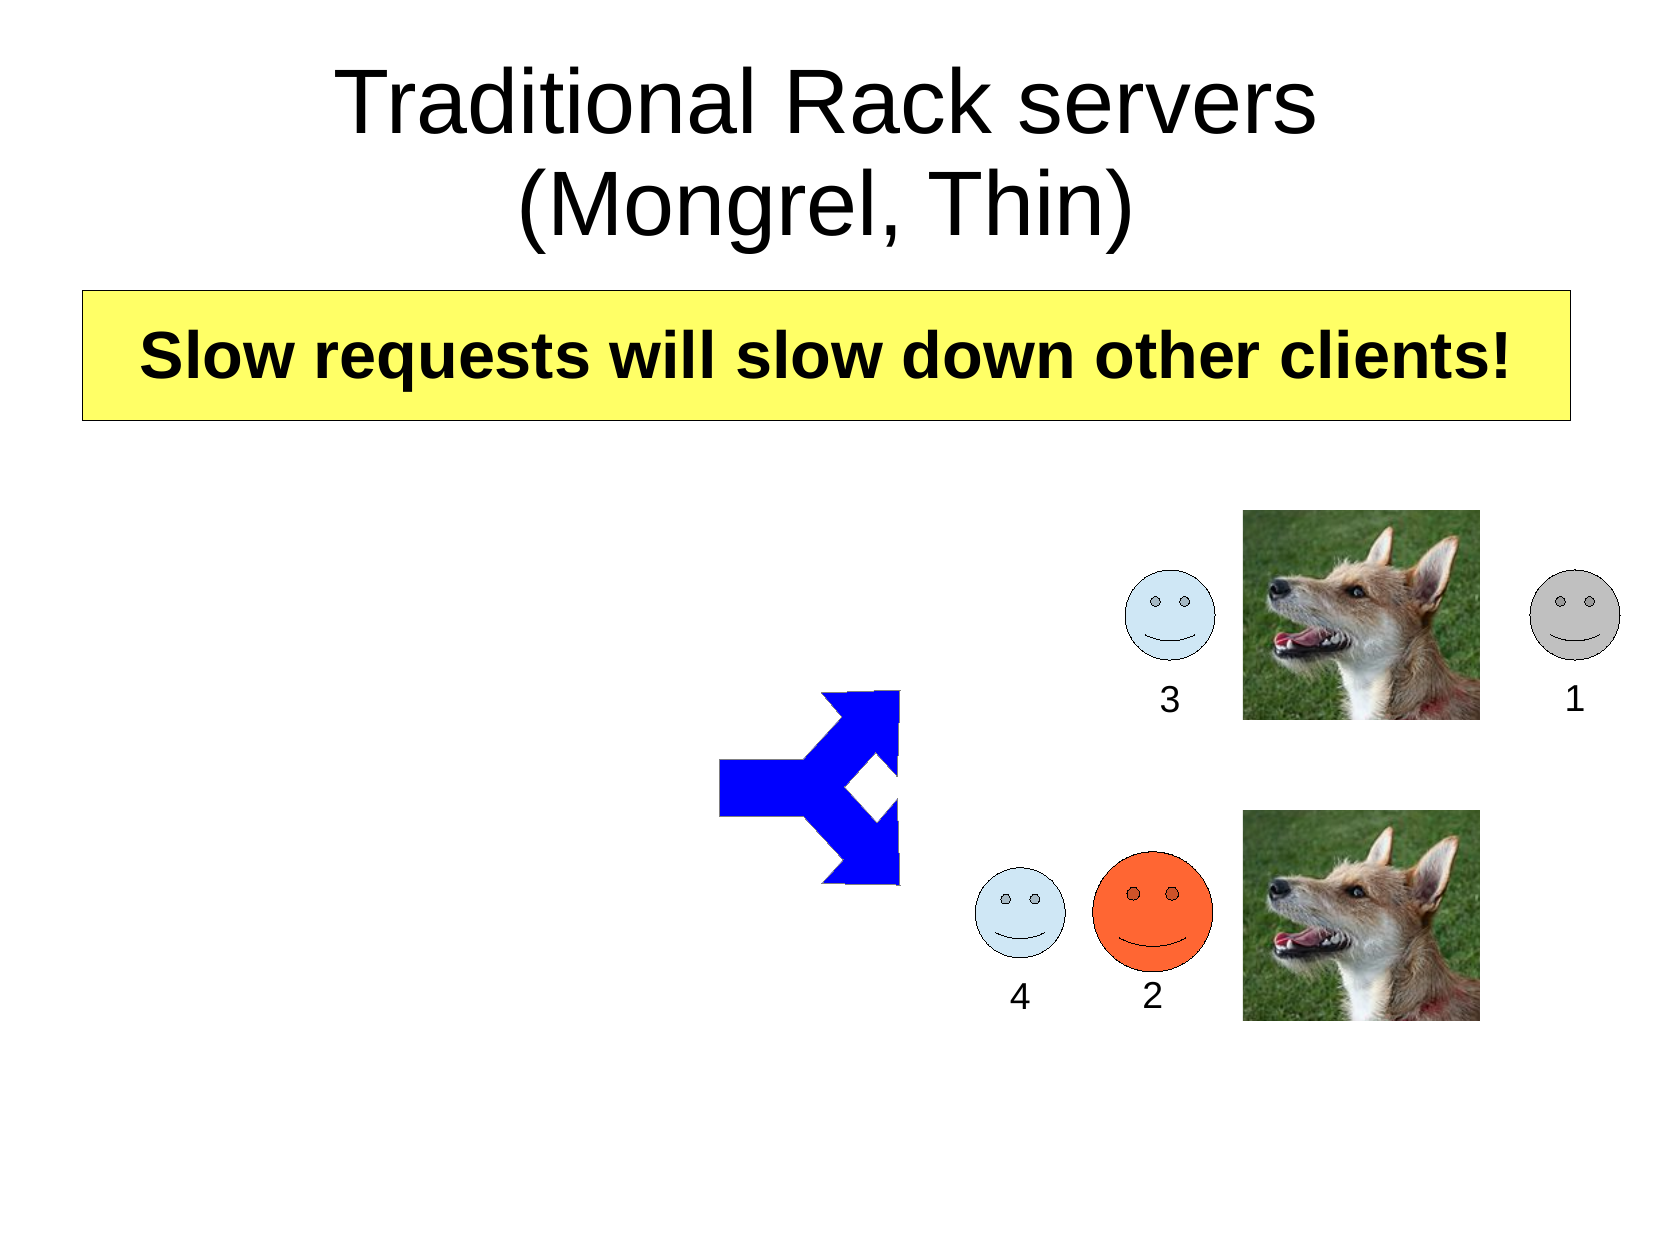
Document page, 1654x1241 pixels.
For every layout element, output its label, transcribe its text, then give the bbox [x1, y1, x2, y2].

text_box 1 [1529, 569, 1621, 661]
text_box 3 [1125, 570, 1216, 661]
picture [1242, 510, 1480, 720]
list Slow requests will slow down other clients! [82, 290, 1571, 421]
text_box 2 [1092, 851, 1213, 972]
text_box [719, 690, 901, 886]
title Traditional Rack servers (Mongrel, Thin) [82, 49, 1571, 257]
picture [1242, 810, 1480, 1021]
text_box 4 [975, 867, 1066, 958]
